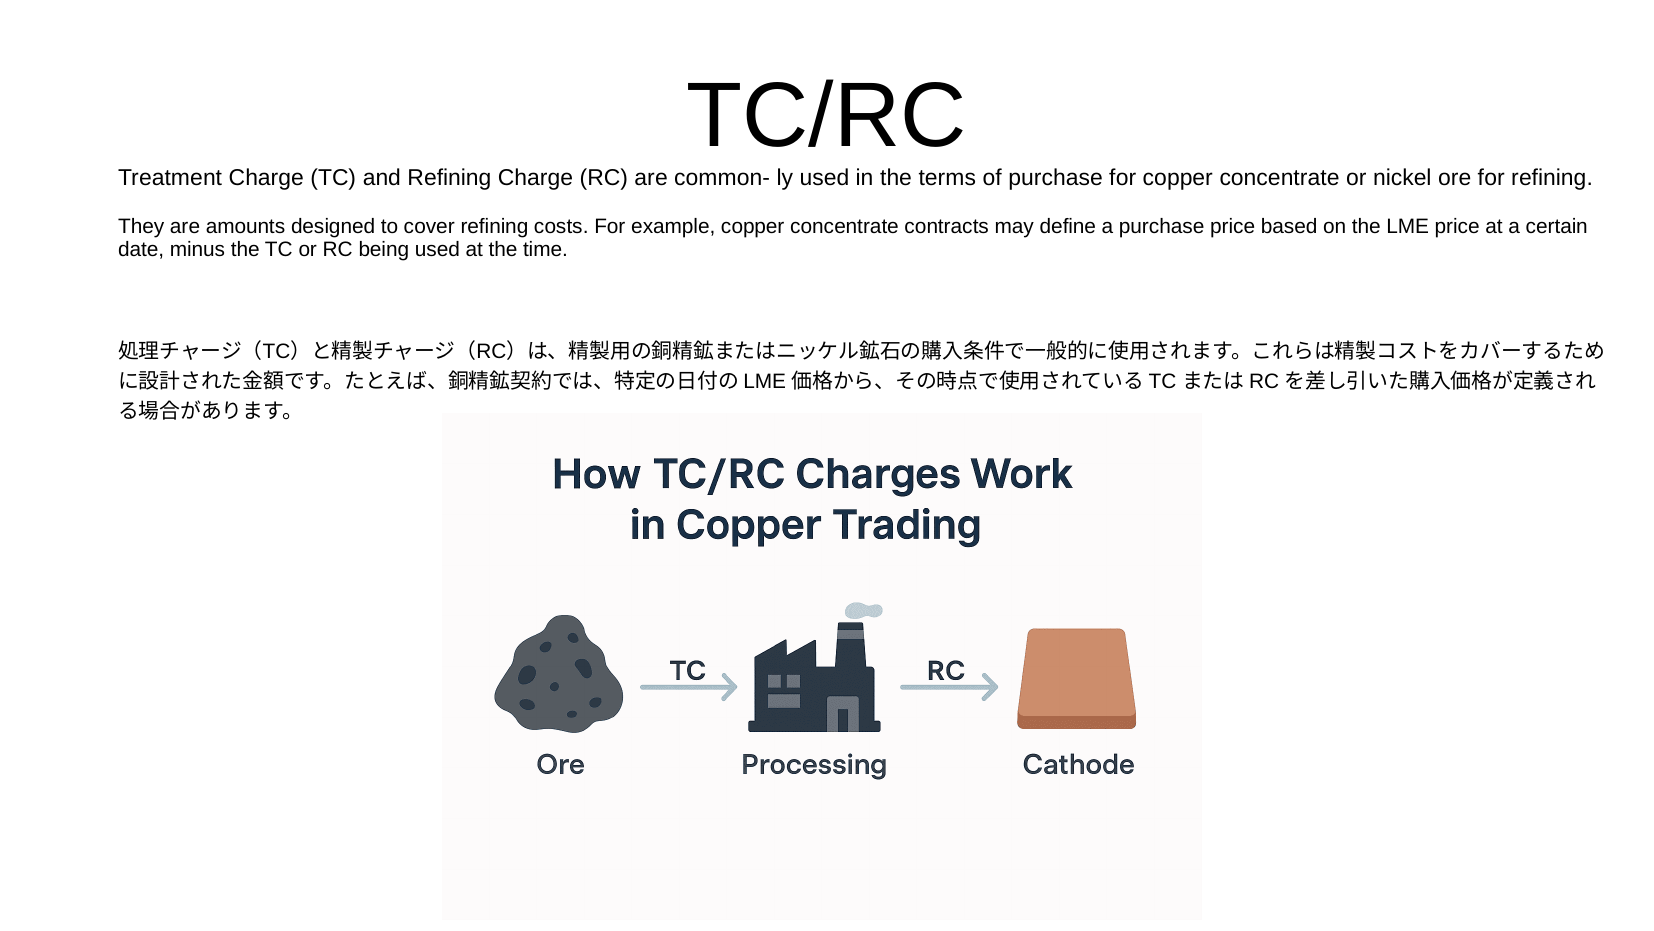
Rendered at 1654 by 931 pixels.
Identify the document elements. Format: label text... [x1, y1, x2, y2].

subtitle Treatment Charge (TC) and Refining Charge (RC) are common- ly used in the terms of purchase for copper concentrate or nickel ore for refining. They are amounts designed to cover refining costs. For example, copper concentrate contracts may define a purchase price based on the LME price at a certain date, minus the TC or RC being used at the time. 処理チャージ（TC）と精製チャージ（RC）は、精製用の銅精鉱またはニッケル鉱石の購入条件で一般的に使用されます。これらは精製コストをカバーするために設計された金額です。たとえば、銅精鉱契約では、特定の日付の LME 価格から、その時点で使用されている TC または RC を差し引いた購入価格が定義される場合があります。 [118, 164, 1607, 486]
title TC/RC [82, 37, 1571, 193]
picture [442, 413, 1202, 920]
